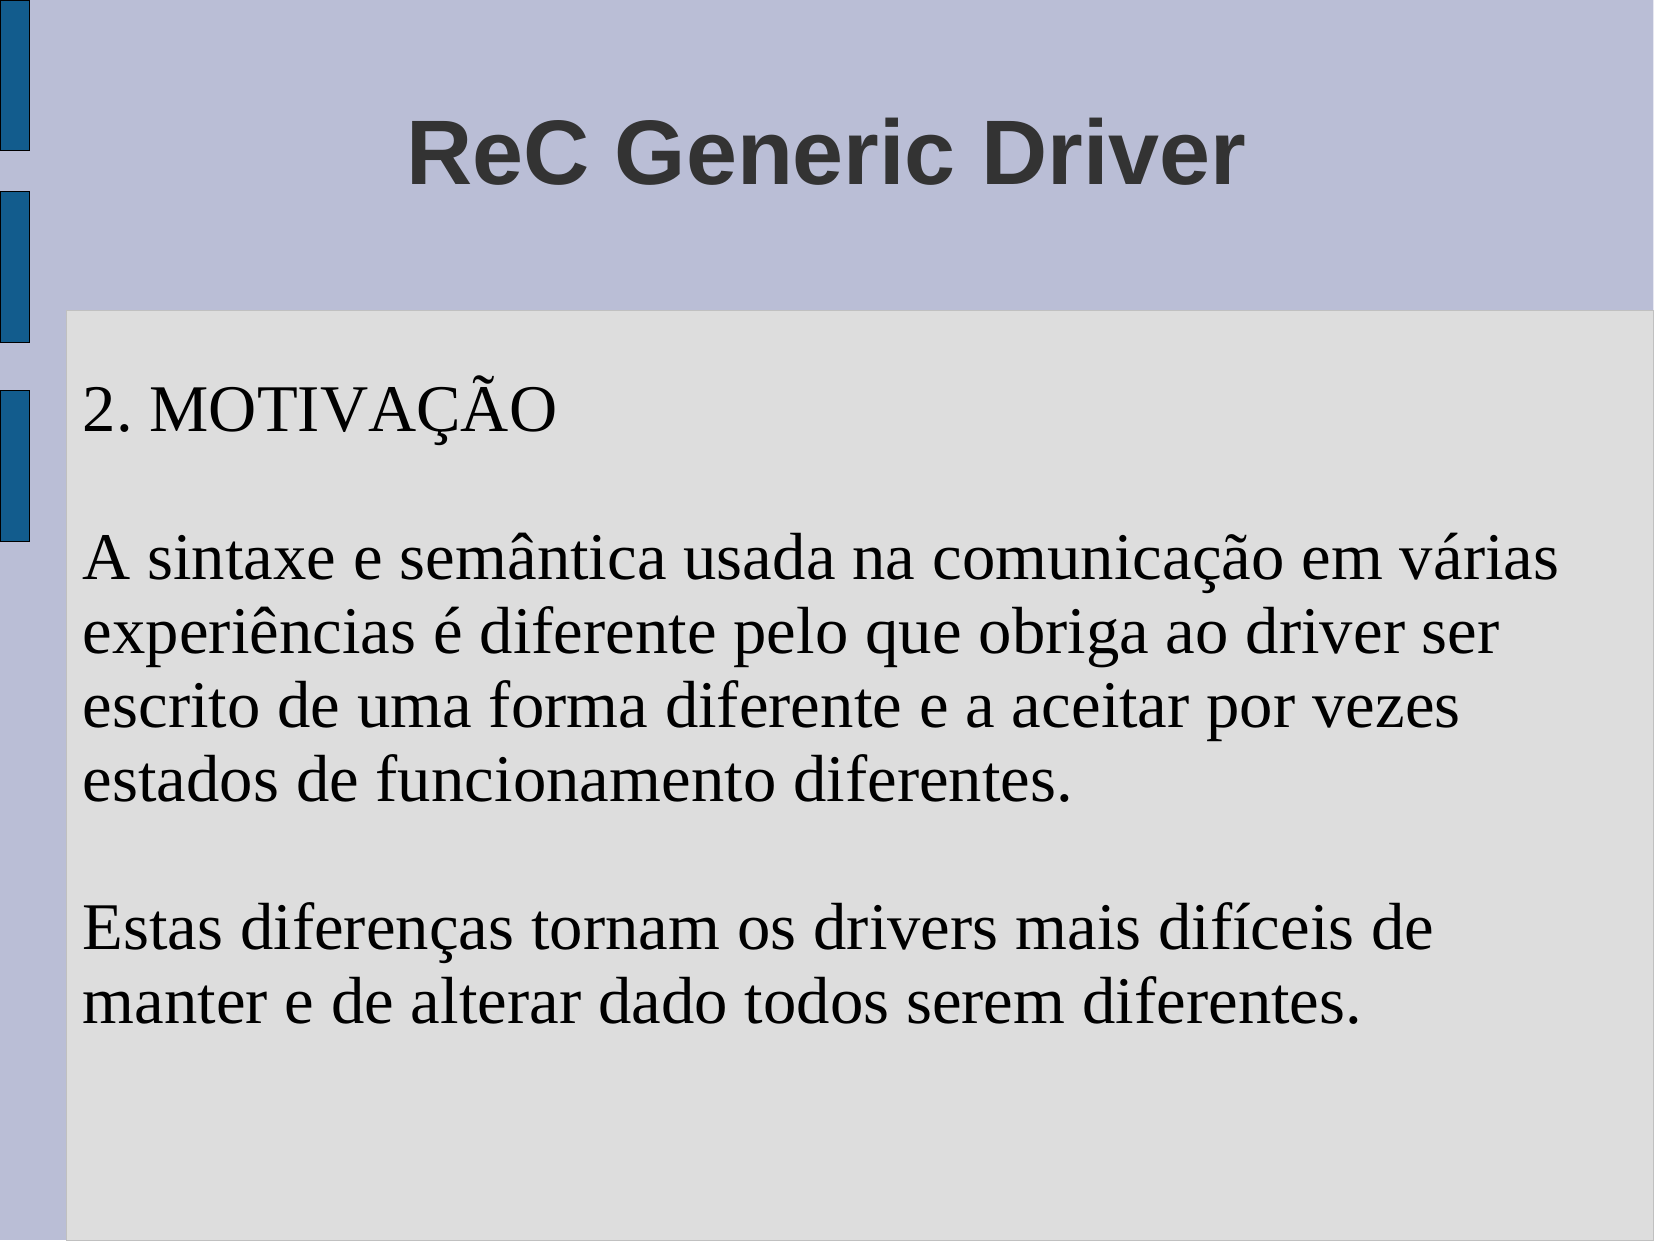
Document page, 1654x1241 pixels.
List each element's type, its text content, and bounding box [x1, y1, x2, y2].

title ReC Generic Driver [82, 56, 1571, 250]
subtitle 2. MOTIVAÇÃO A sintaxe e semântica usada na comunicação em várias experiências é diferente pelo que obriga ao driver ser escrito de uma forma diferente e a aceitar por vezes estados de funcionamento diferentes. Estas diferenças tornam os drivers mais difíceis de manter e de alterar dado todos serem diferentes. [82, 303, 1571, 1107]
